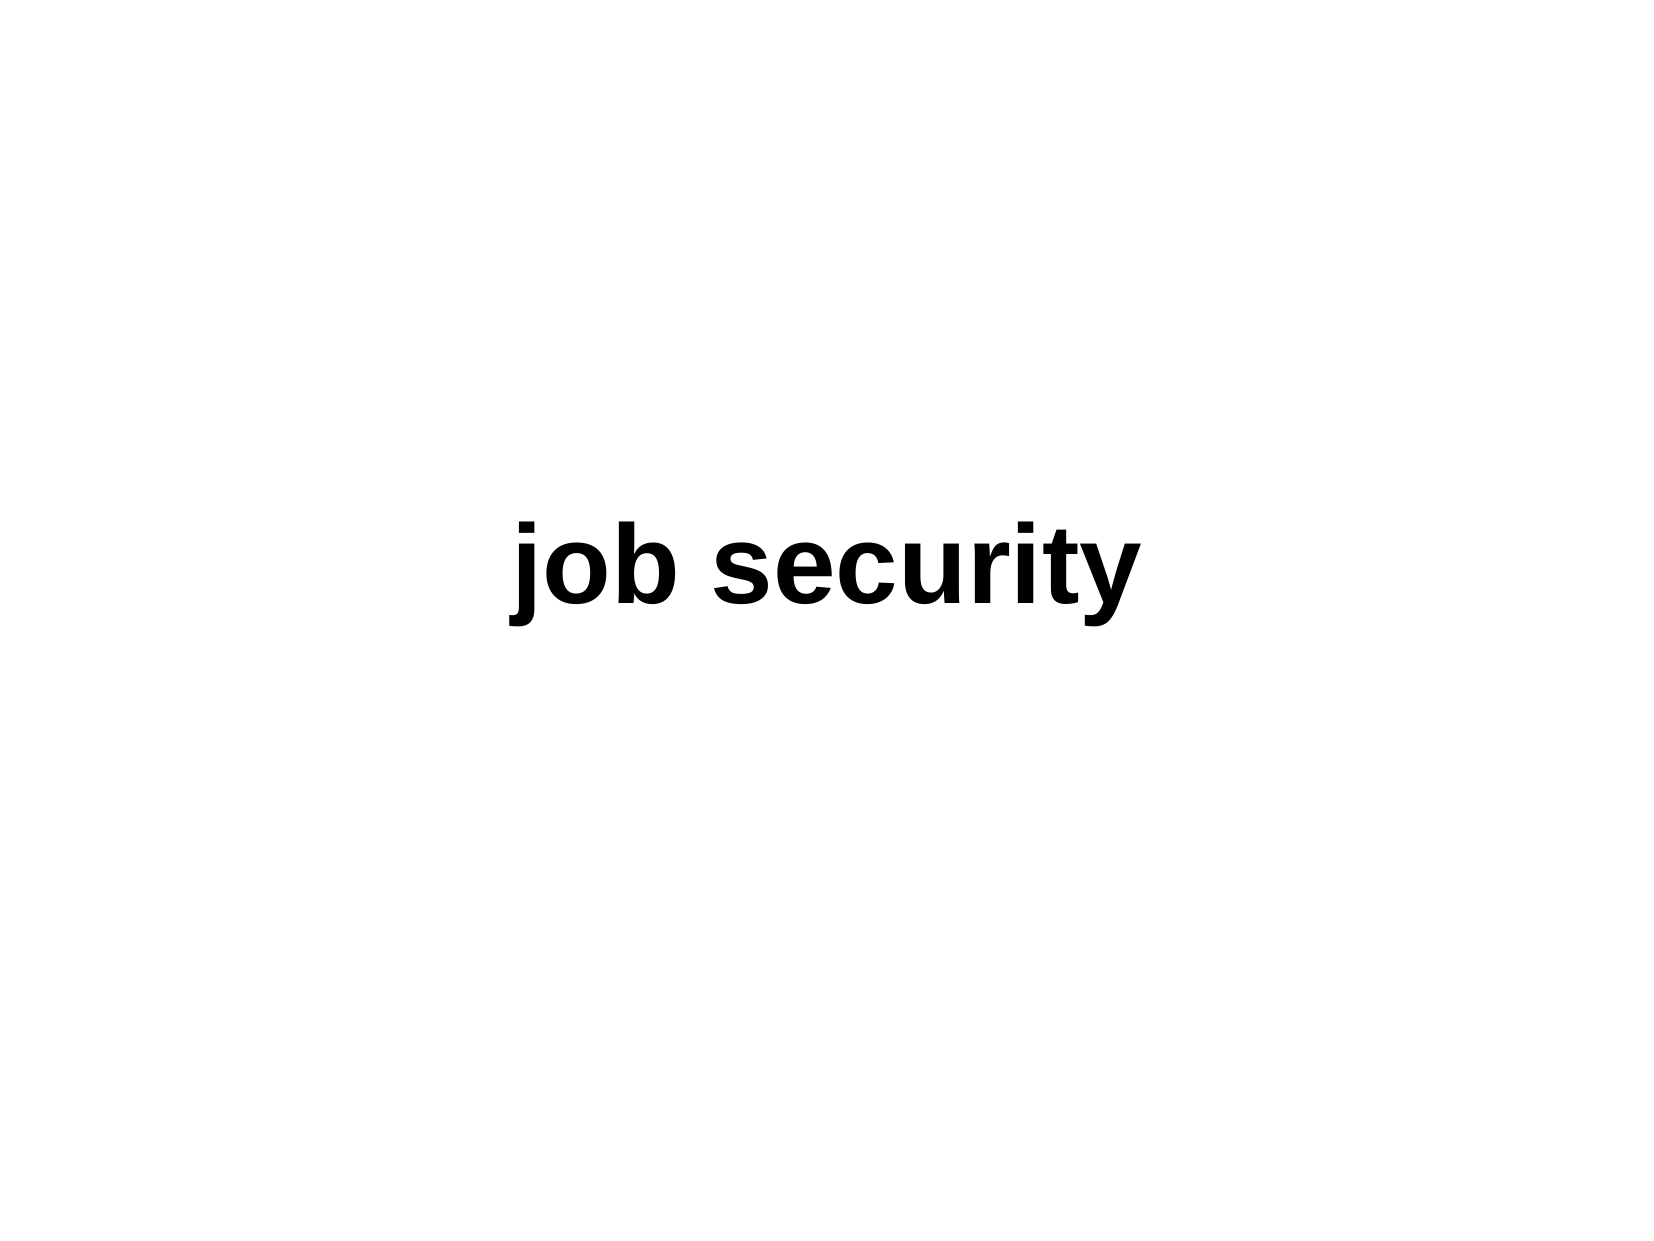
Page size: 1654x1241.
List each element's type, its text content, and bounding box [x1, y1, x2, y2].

title job security [82, 460, 1571, 668]
